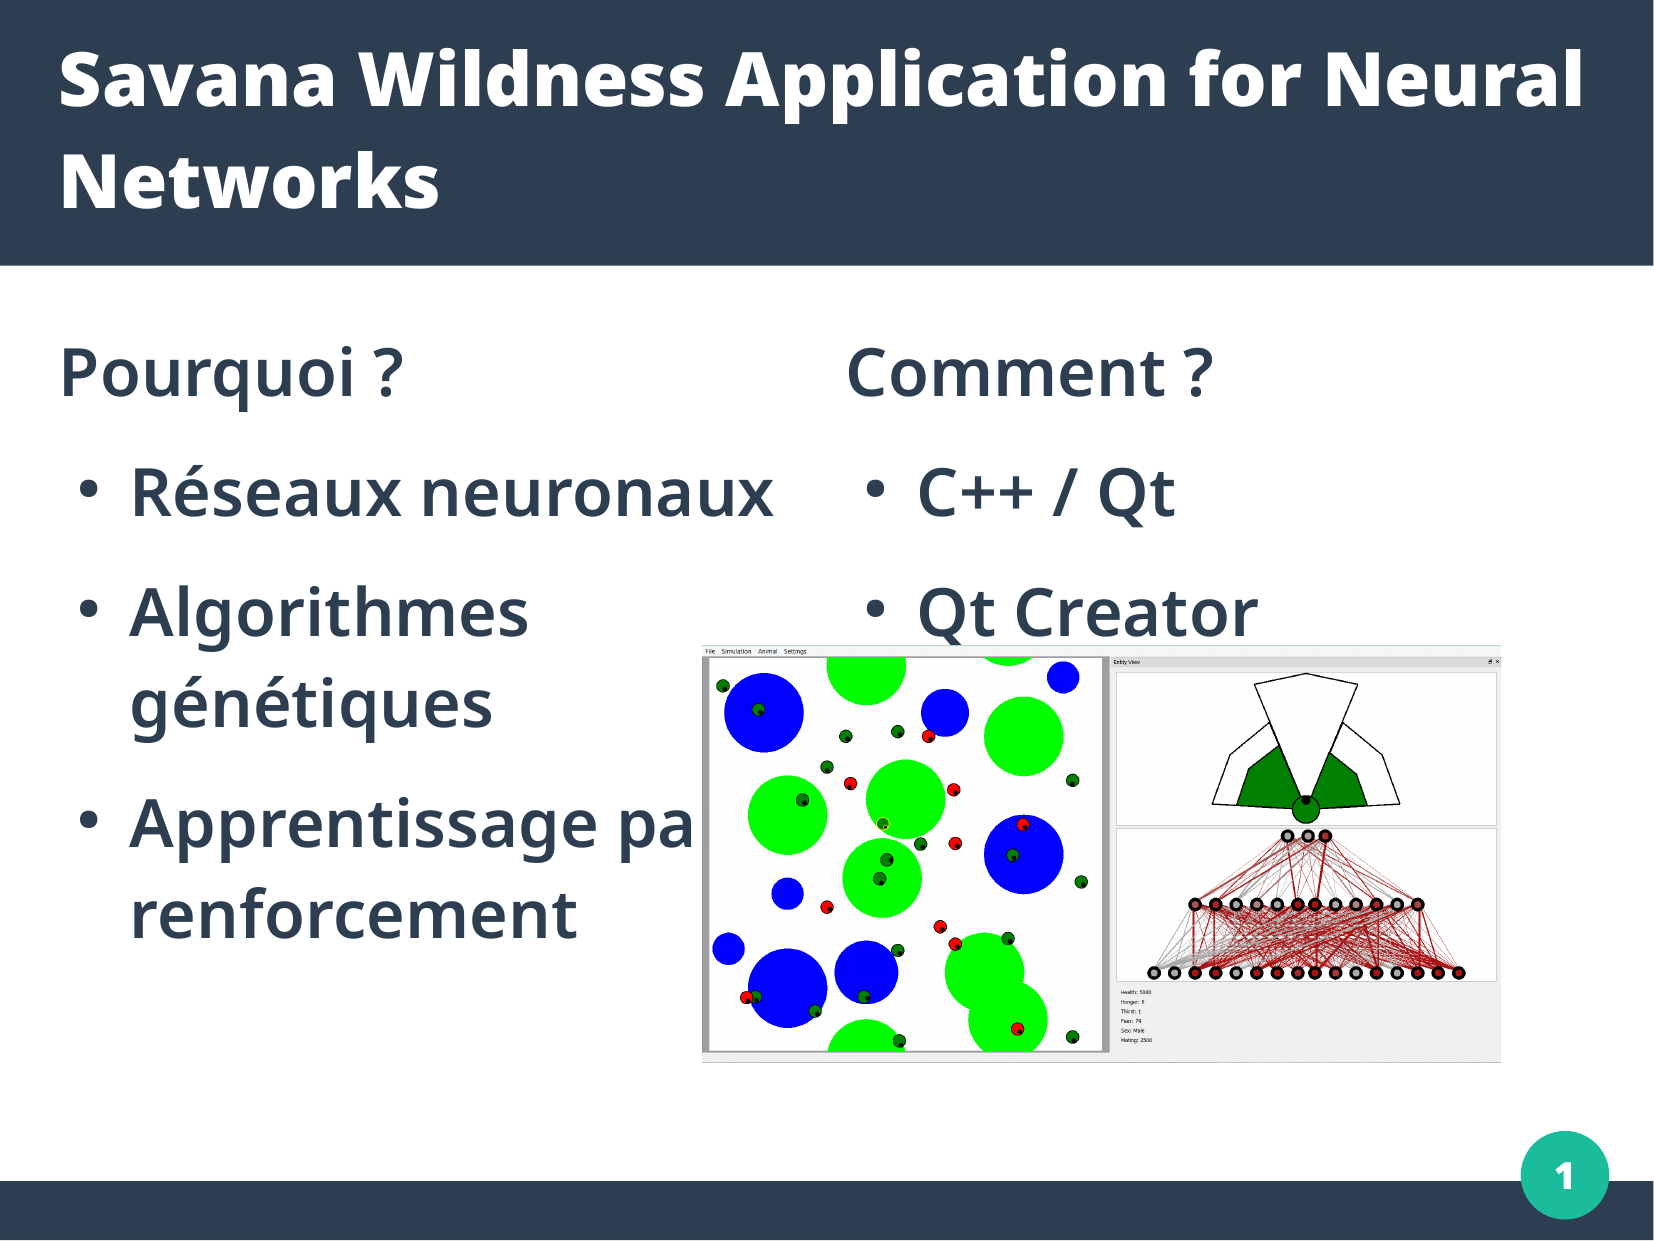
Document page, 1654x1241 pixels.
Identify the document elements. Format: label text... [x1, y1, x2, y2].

list Pourquoi ? Réseaux neuronaux Algorithmes génétiques Apprentissage par renforcement [59, 324, 792, 1152]
list Comment ? C++ / Qt Qt Creator [845, 324, 1596, 1152]
title Savana Wildness Application for Neural Networks [59, 33, 1595, 223]
picture [702, 645, 1501, 1063]
